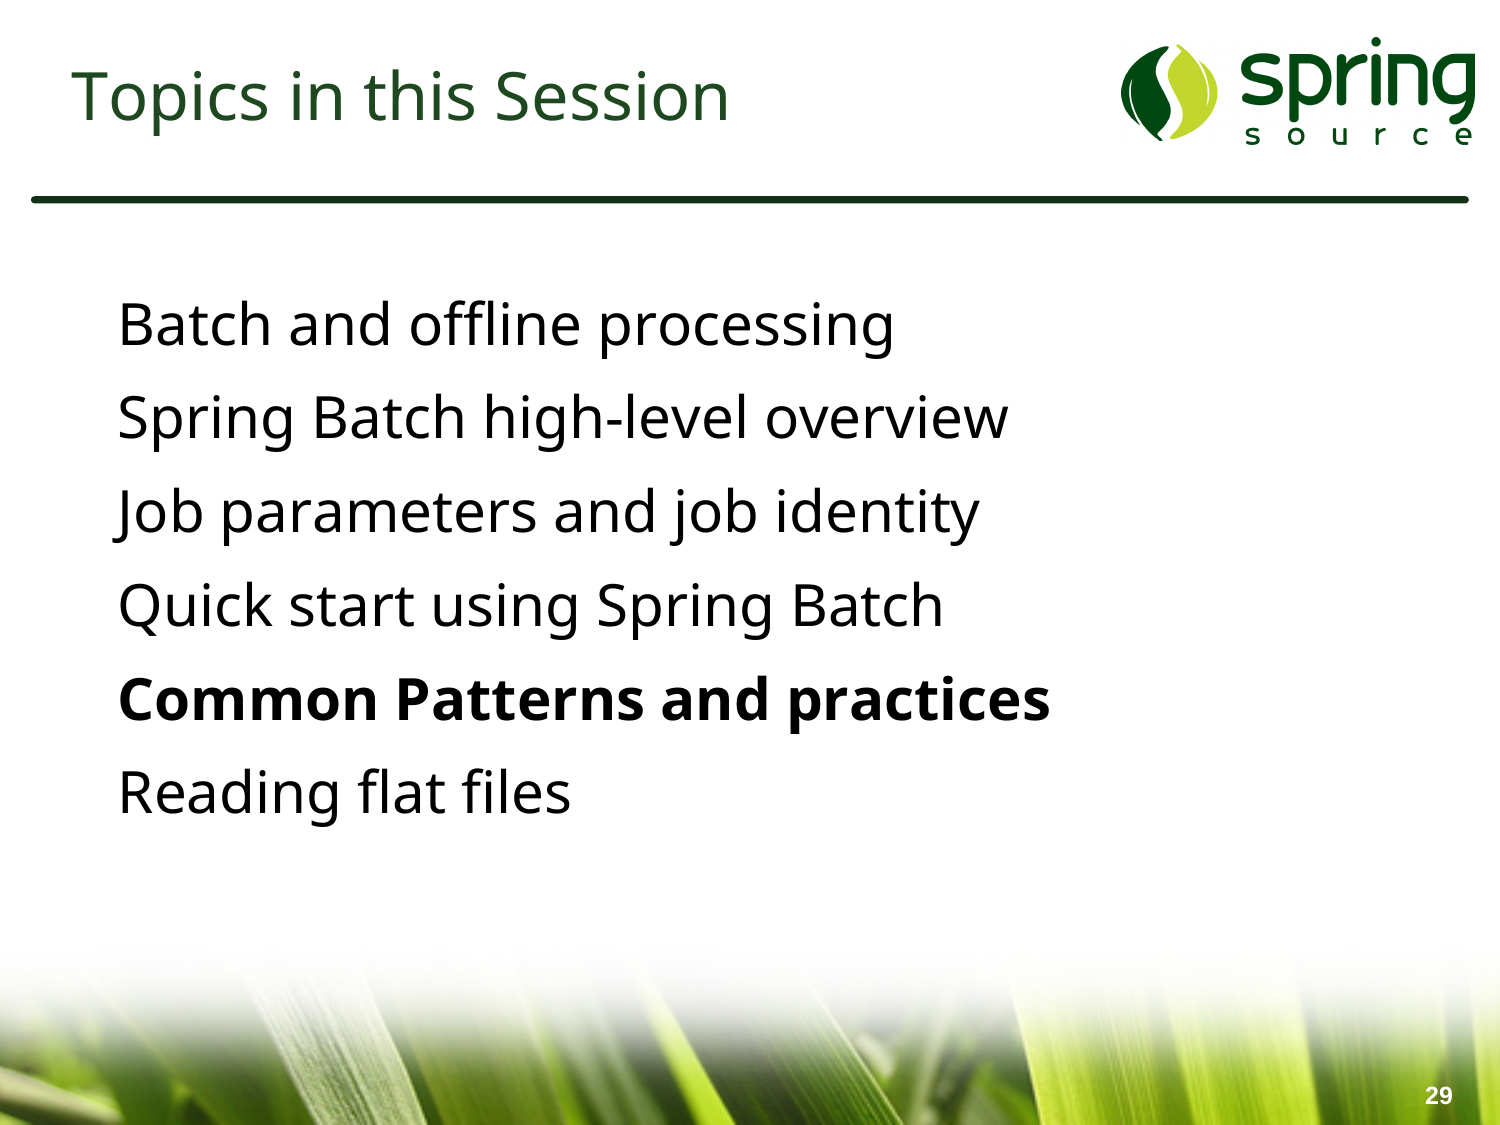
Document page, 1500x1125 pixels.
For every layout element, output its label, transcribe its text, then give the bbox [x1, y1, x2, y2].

title Topics in this Session [56, 13, 1089, 176]
picture [0, 944, 1500, 1125]
picture [1121, 37, 1475, 145]
list Batch and offline processing Spring Batch high-level overview Job parameters and job identity Quick start using Spring Batch Common Patterns and practices Reading flat files [103, 275, 1394, 938]
